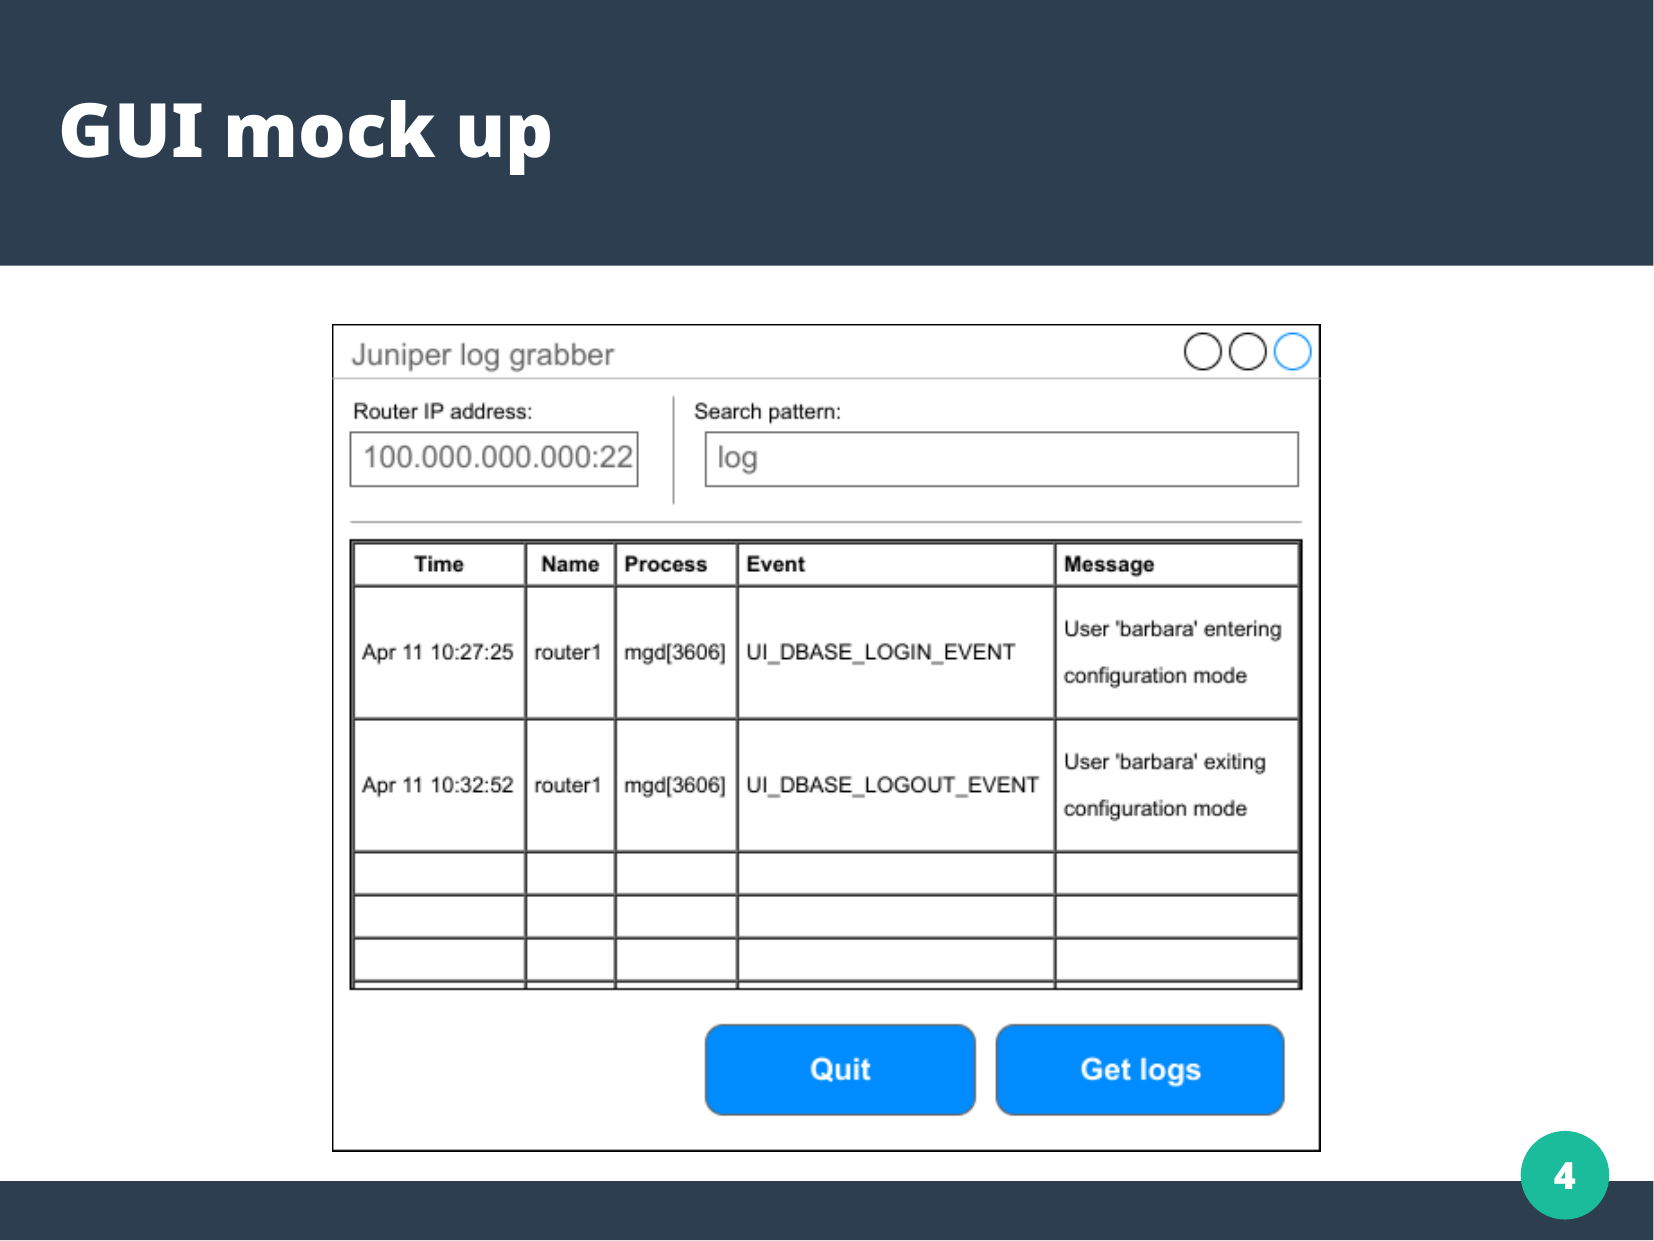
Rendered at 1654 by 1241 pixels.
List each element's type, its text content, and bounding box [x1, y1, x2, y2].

title GUI mock up [59, 49, 1595, 207]
picture [332, 324, 1321, 1152]
